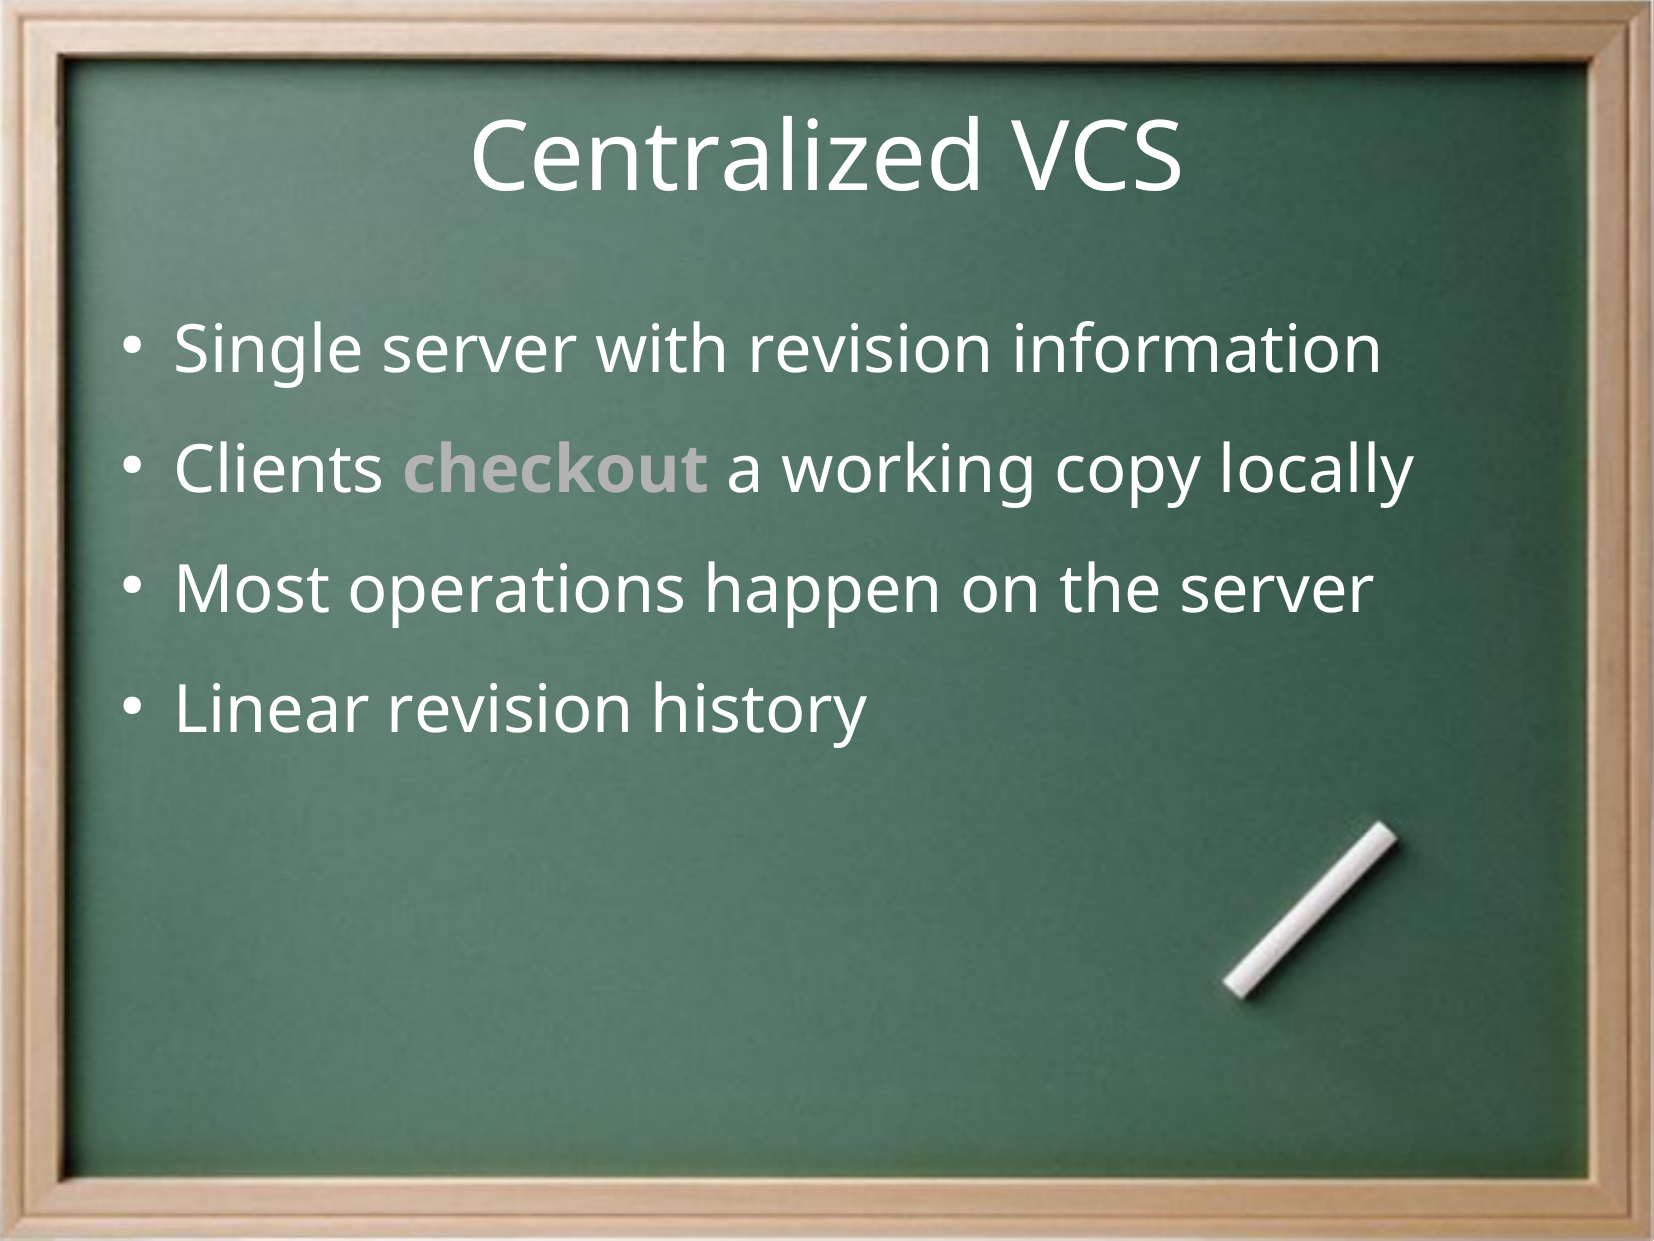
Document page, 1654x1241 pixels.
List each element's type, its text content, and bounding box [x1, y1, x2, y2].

title Centralized VCS [82, 49, 1571, 257]
picture [0, 0, 1654, 1241]
list Single server with revision information Clients checkout a working copy locally Most operations happen on the server Linear revision history [84, 300, 1574, 1120]
